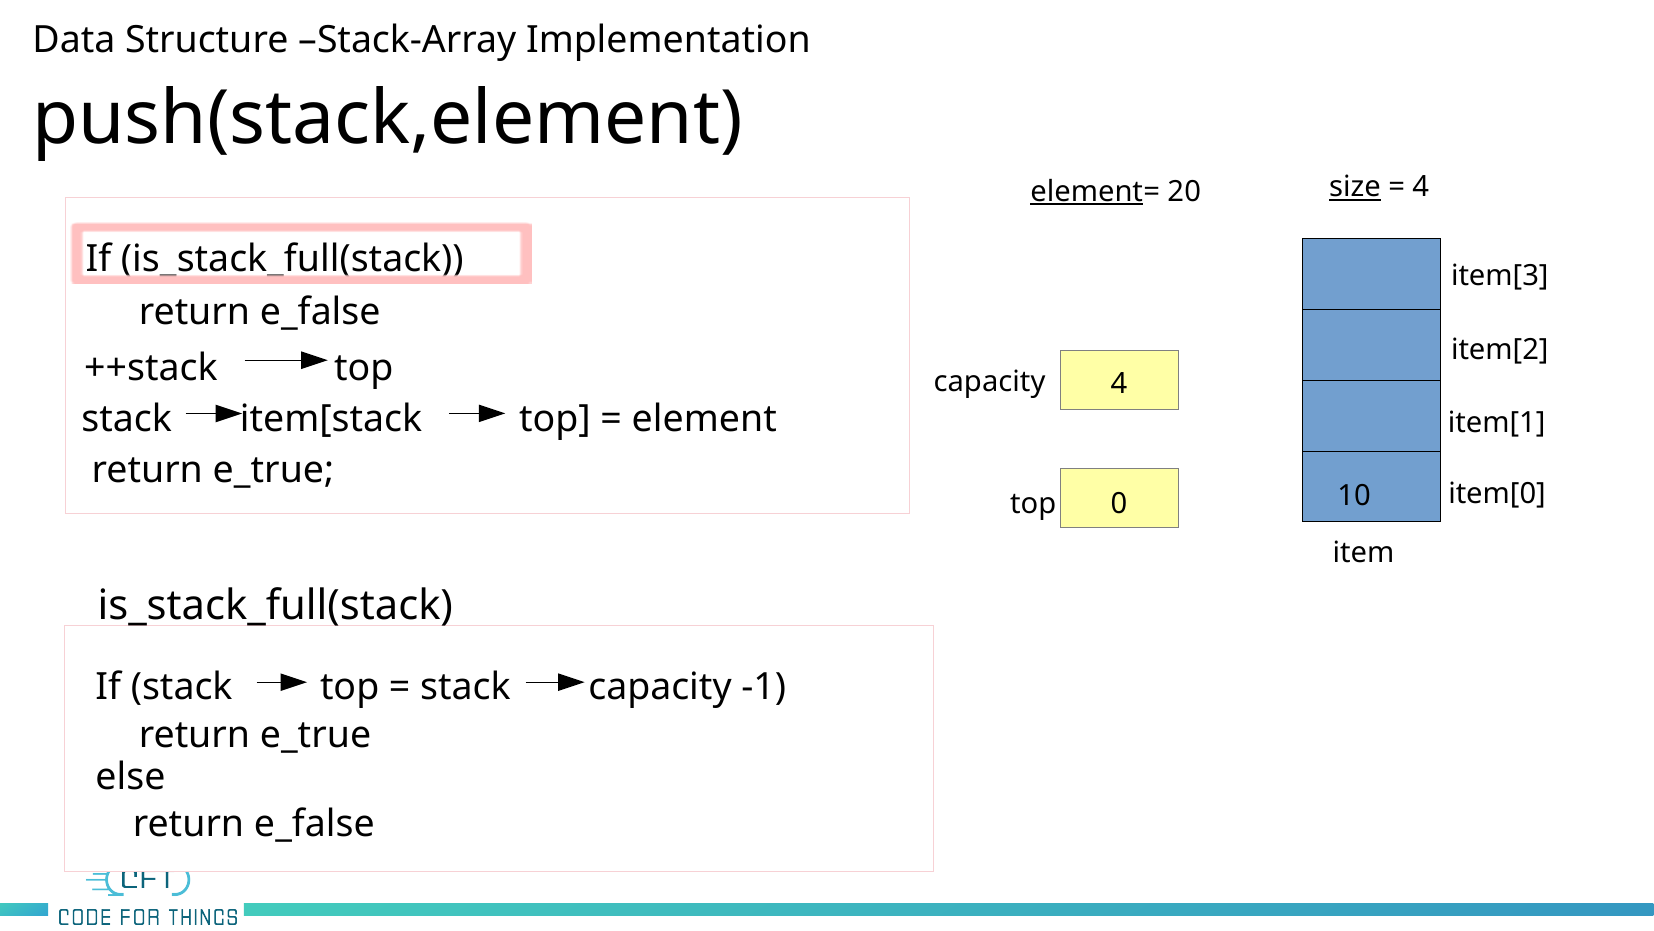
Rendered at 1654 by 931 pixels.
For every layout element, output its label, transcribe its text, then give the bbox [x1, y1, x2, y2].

text_box 4 [1095, 354, 1155, 404]
picture [59, 846, 237, 925]
text_box top [995, 474, 1102, 532]
text_box [64, 625, 934, 872]
text_box item [1317, 523, 1419, 573]
text_box return e_false [124, 284, 412, 332]
text_box item[1] [1441, 405, 1572, 478]
text_box [1060, 468, 1179, 474]
text_box If (is_stack_full(stack)) [412, 284, 532, 290]
text_box else [70, 741, 189, 801]
text_box item[3] [1441, 246, 1575, 330]
text_box ++stack top [69, 332, 508, 392]
text_box If (stack top = stack capacity -1) [70, 652, 910, 712]
text_box capacity [918, 352, 1085, 410]
text_box return e_true; [76, 443, 449, 502]
text_box return e_false [118, 789, 406, 848]
text_box [1102, 524, 1179, 528]
text_box 10 [1322, 466, 1406, 516]
text_box [1060, 350, 1179, 410]
title Data Structure –Stack-Array Implementation push(stack,element) [32, 12, 1536, 166]
text_box stack item[stack top] = element [47, 383, 839, 443]
text_box return e_true [124, 699, 399, 759]
text_box [1302, 238, 1441, 522]
text_box item[0] [1433, 478, 1572, 549]
text_box element= 20 [1015, 166, 1270, 212]
text_box [65, 197, 910, 514]
text_box 0 [1095, 474, 1179, 524]
text_box size = 4 [1314, 166, 1510, 215]
text_box is_stack_full(stack) [82, 566, 626, 631]
text_box item[2] [1441, 330, 1575, 405]
picture [70, 222, 532, 284]
